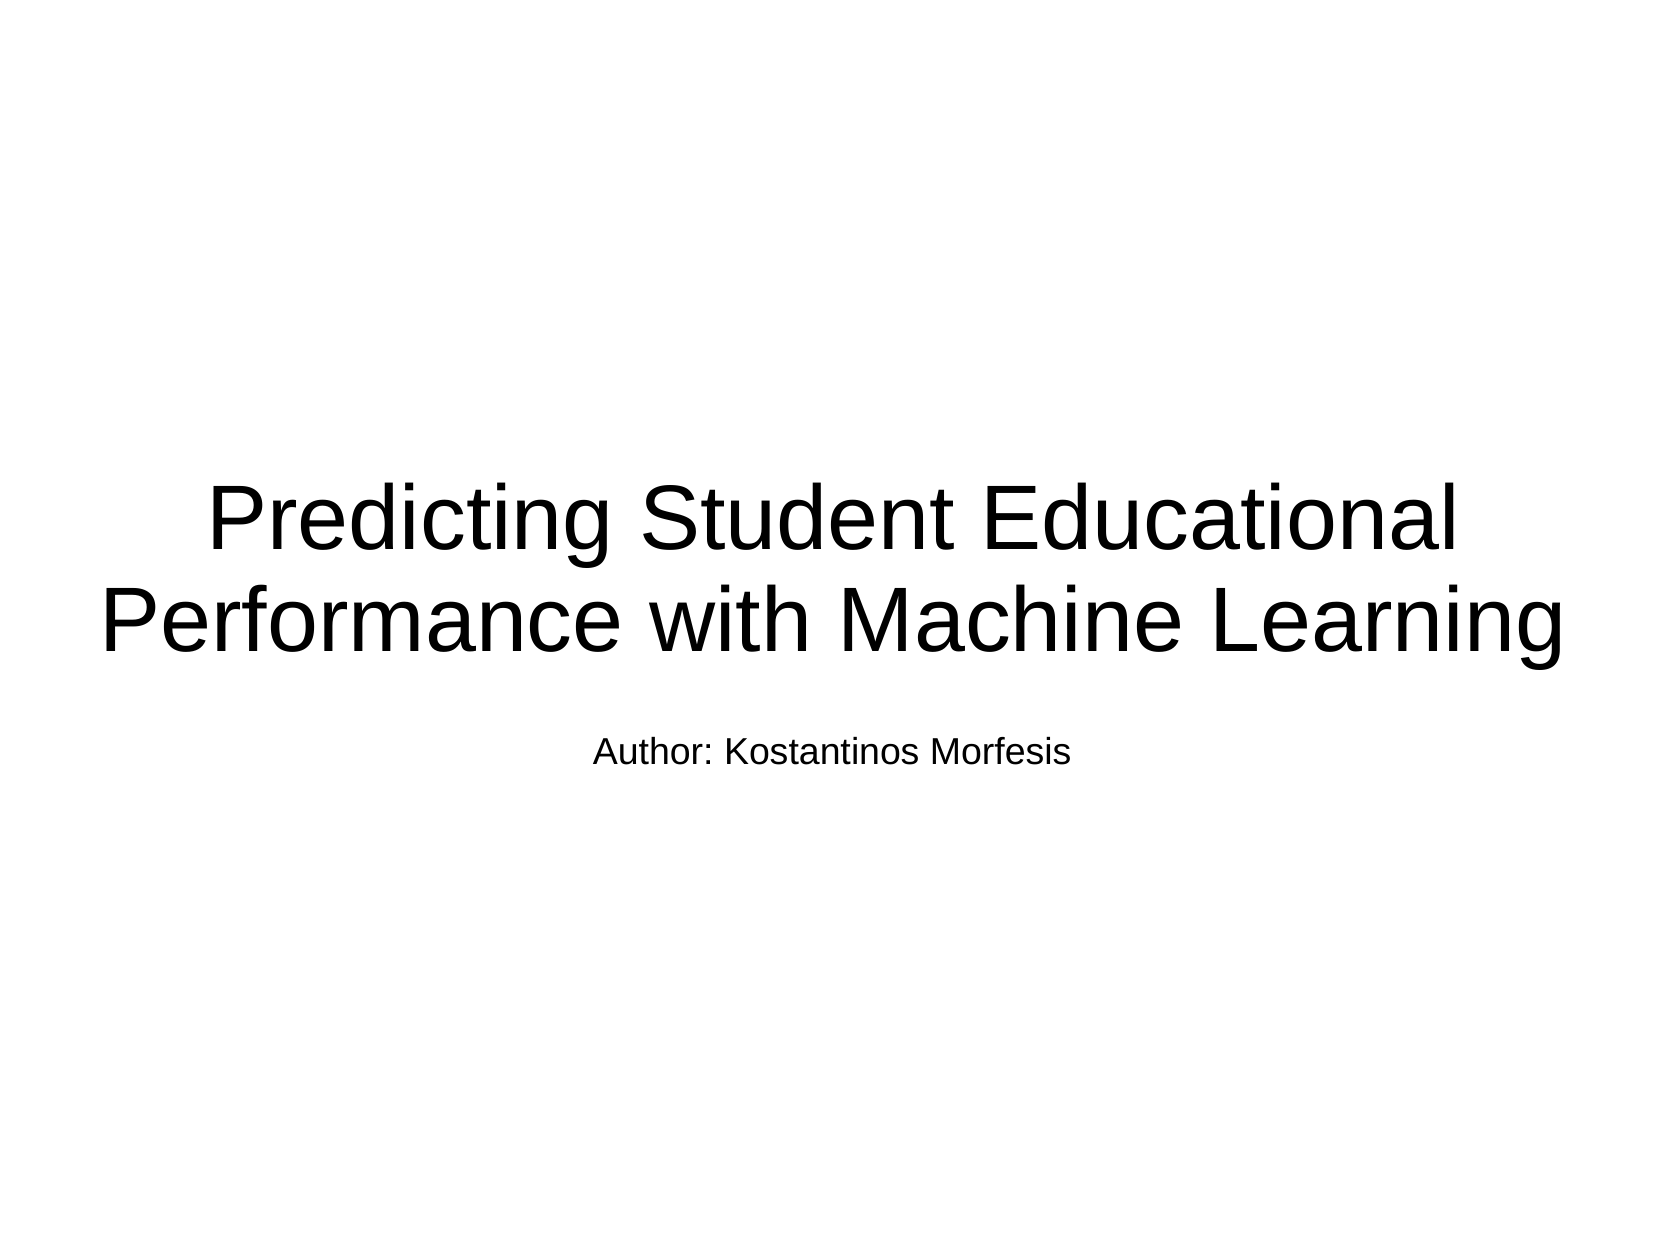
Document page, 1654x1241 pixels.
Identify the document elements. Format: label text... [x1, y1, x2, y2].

title Predicting Student Educational Performance with Machine Learning [89, 465, 1578, 673]
text_box Author: Kostantinos Morfesis [344, 723, 1320, 781]
